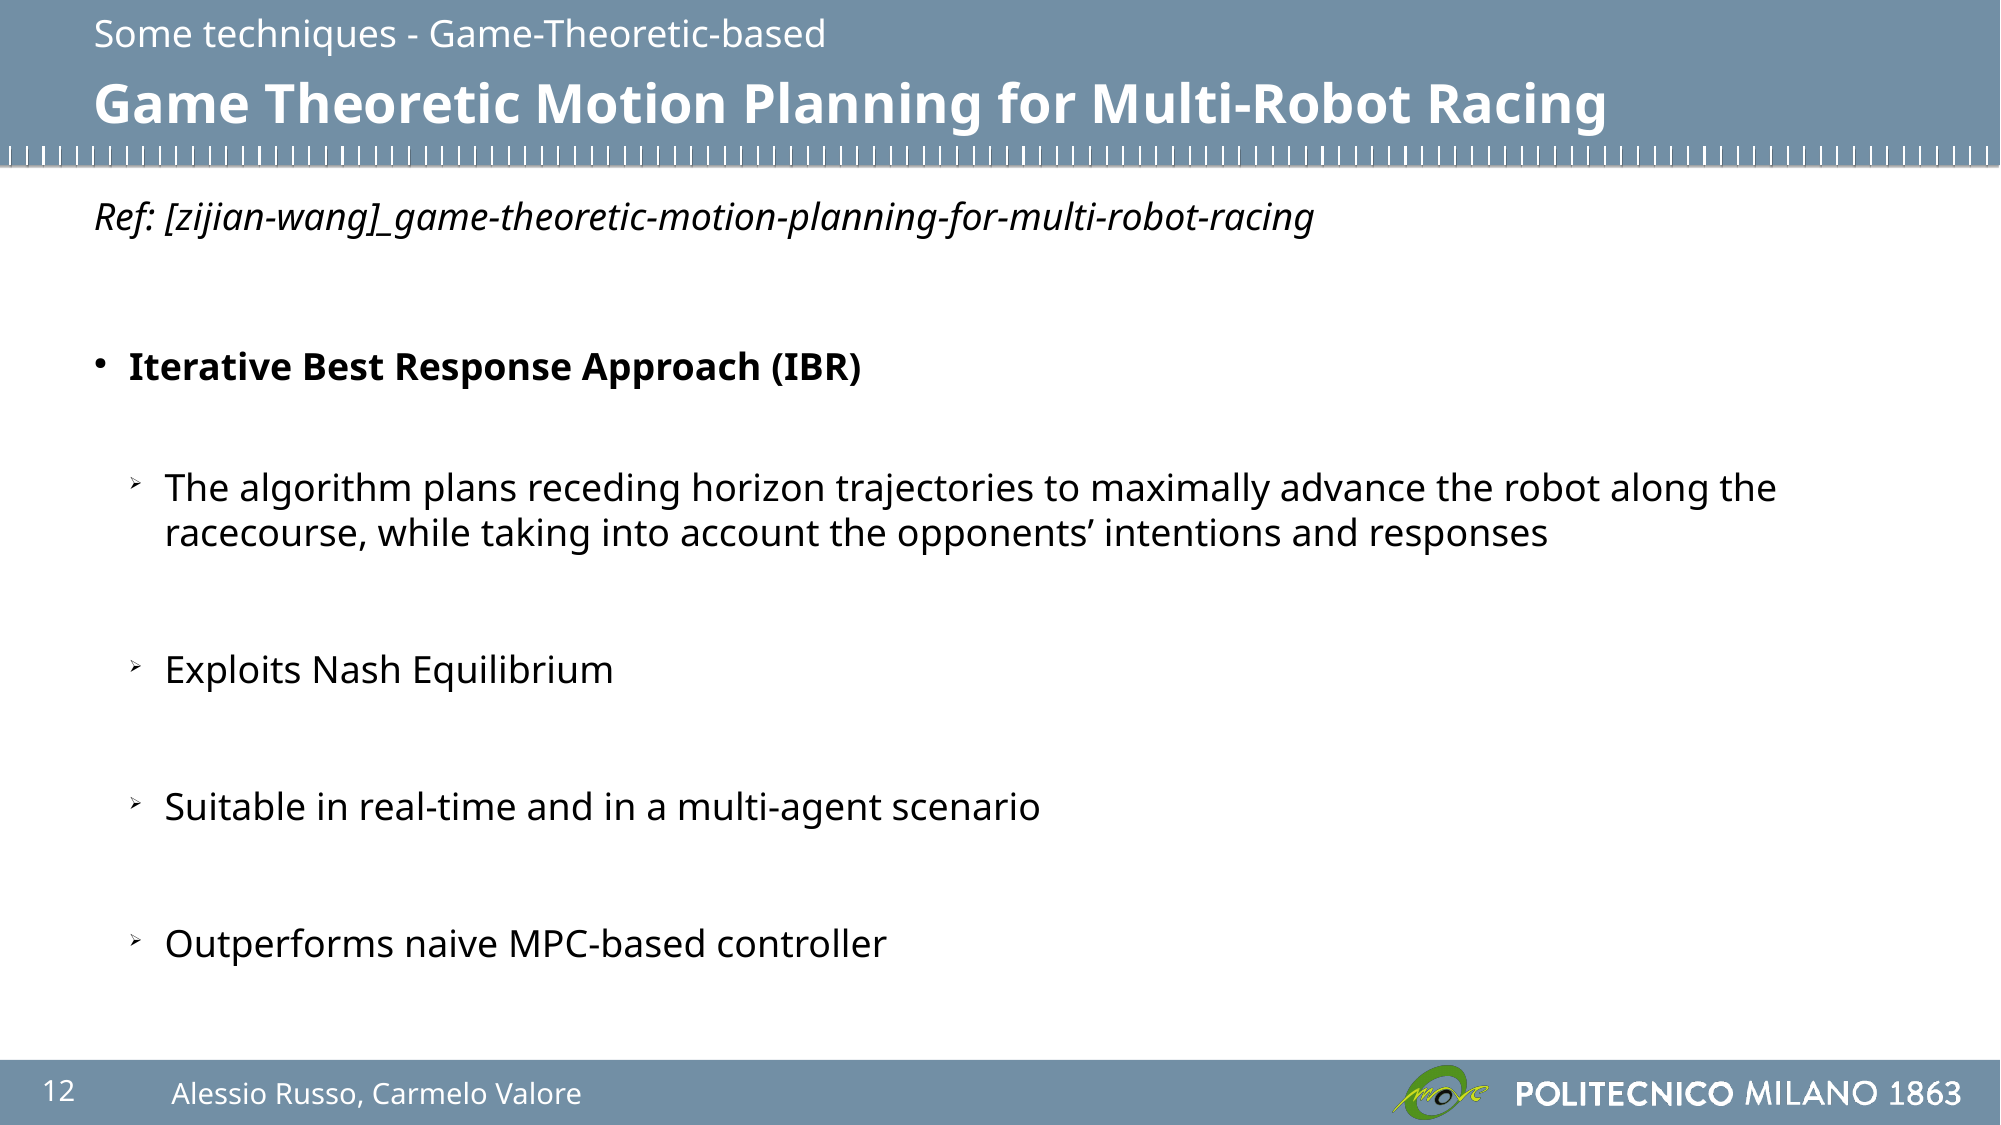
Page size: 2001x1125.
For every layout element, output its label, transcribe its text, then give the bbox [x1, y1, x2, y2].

picture [1392, 1065, 1489, 1120]
footer Alessio Russo, Carmelo Valore [156, 1062, 1007, 1123]
slide_number <numero> [7, 1062, 110, 1123]
title Game Theoretic Motion Planning for Multi-Robot Racing [78, 63, 1922, 141]
list Some techniques - Game-Theoretic-based [78, 8, 1922, 56]
picture [1510, 1068, 1967, 1117]
list Ref: [zijian-wang]_game-theoretic-motion-planning-for-multi-robot-racing Iterative Best Response Approach (IBR) The algorithm plans receding horizon trajectories to maximally advance the robot along the racecourse, while taking into account the opponents’ intentions and responses Exploits Nash Equilibrium Suitable in real-time and in a multi-agent scenario Outperforms naive MPC-based controller [78, 185, 1922, 1042]
